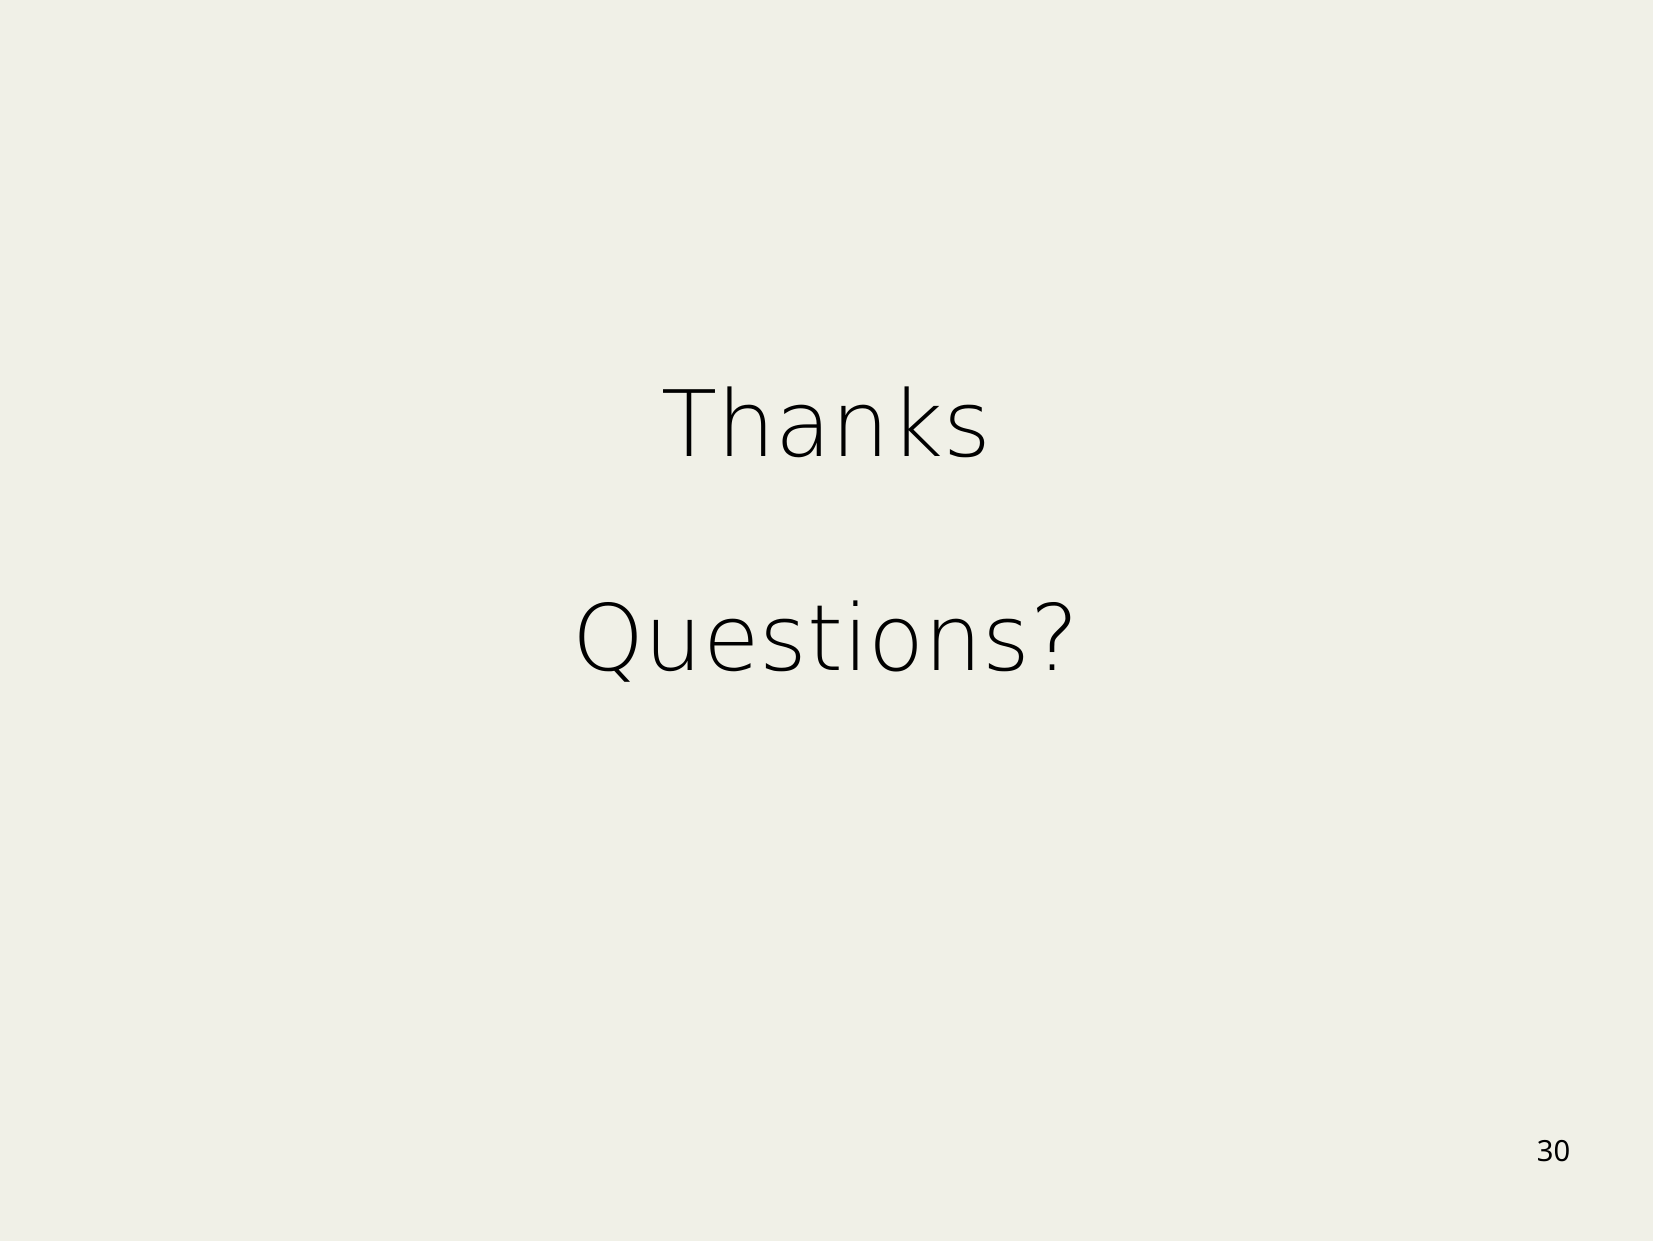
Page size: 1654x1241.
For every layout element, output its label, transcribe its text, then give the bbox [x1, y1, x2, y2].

title Thanks Questions? [82, 371, 1571, 693]
